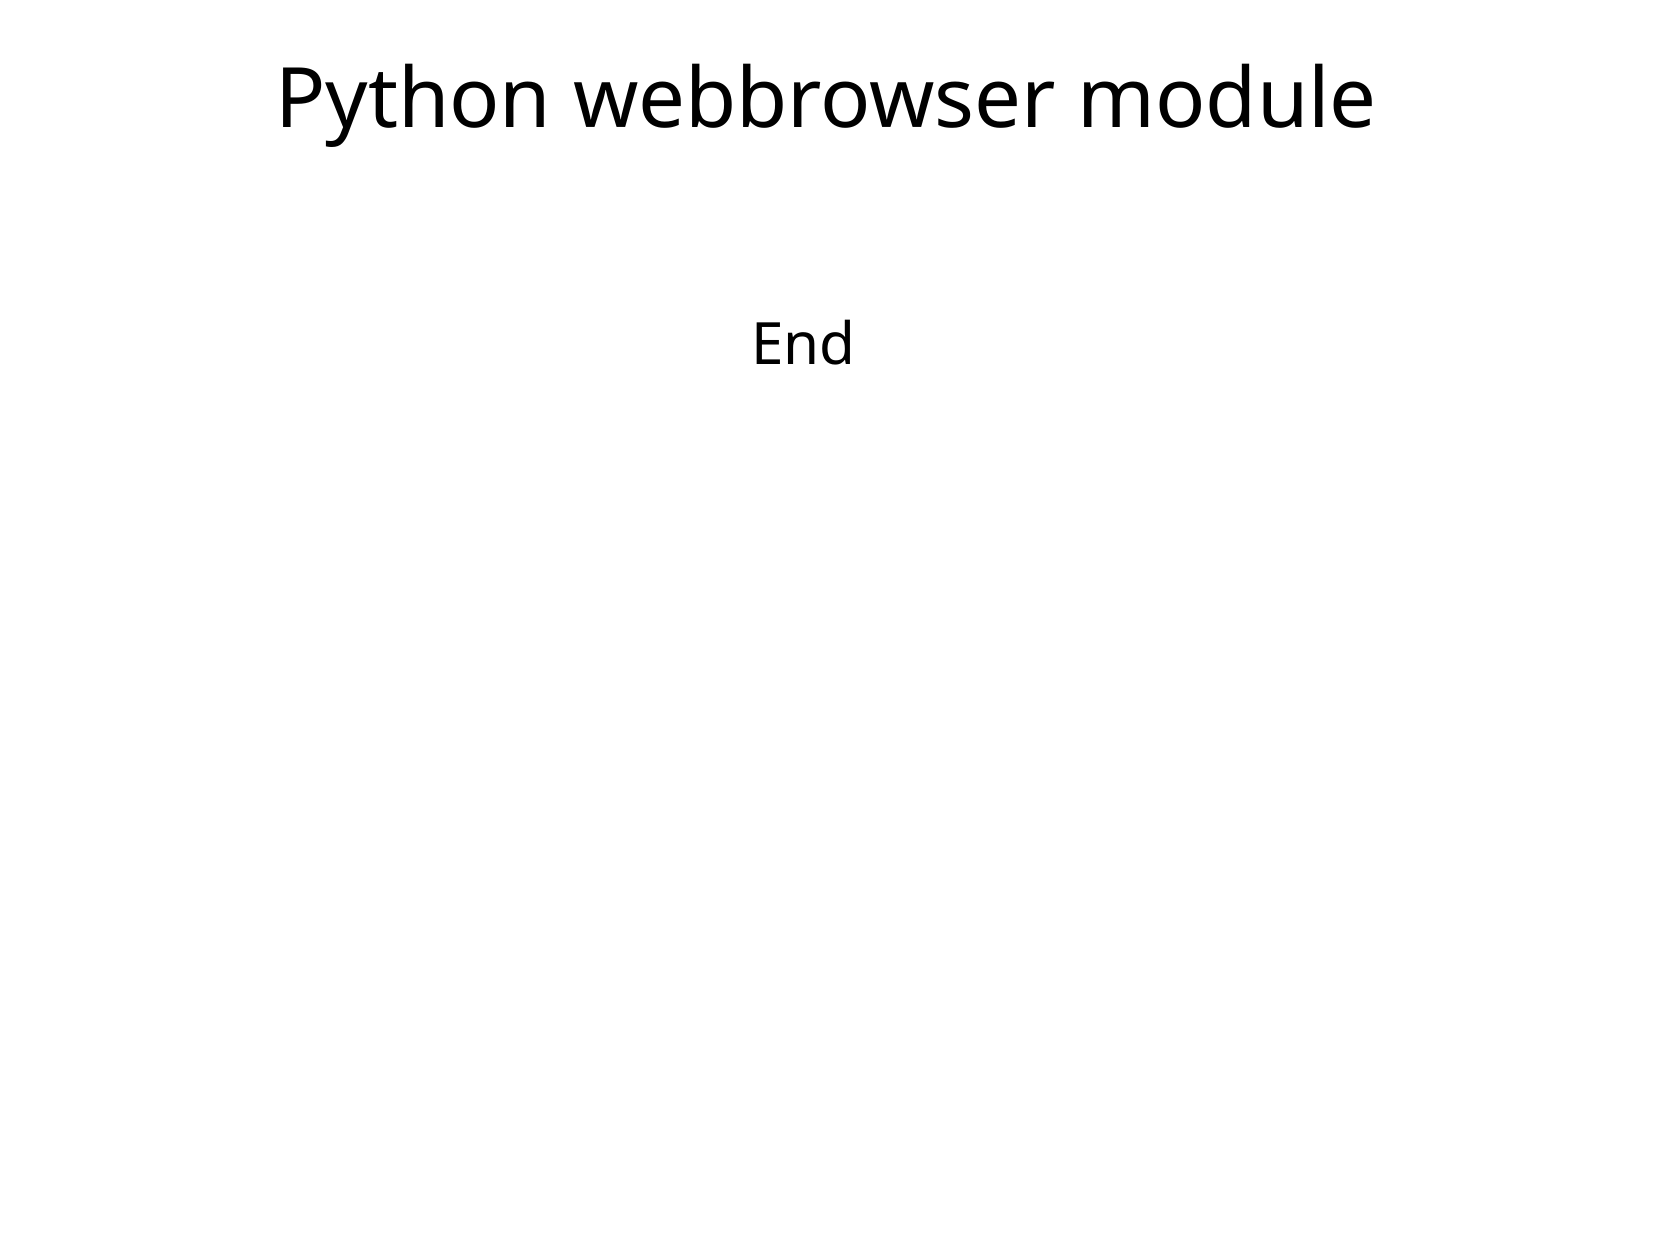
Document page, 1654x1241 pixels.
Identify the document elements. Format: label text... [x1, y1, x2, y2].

title Python webbrowser module [82, 49, 1571, 142]
text_box End [47, 200, 1560, 721]
